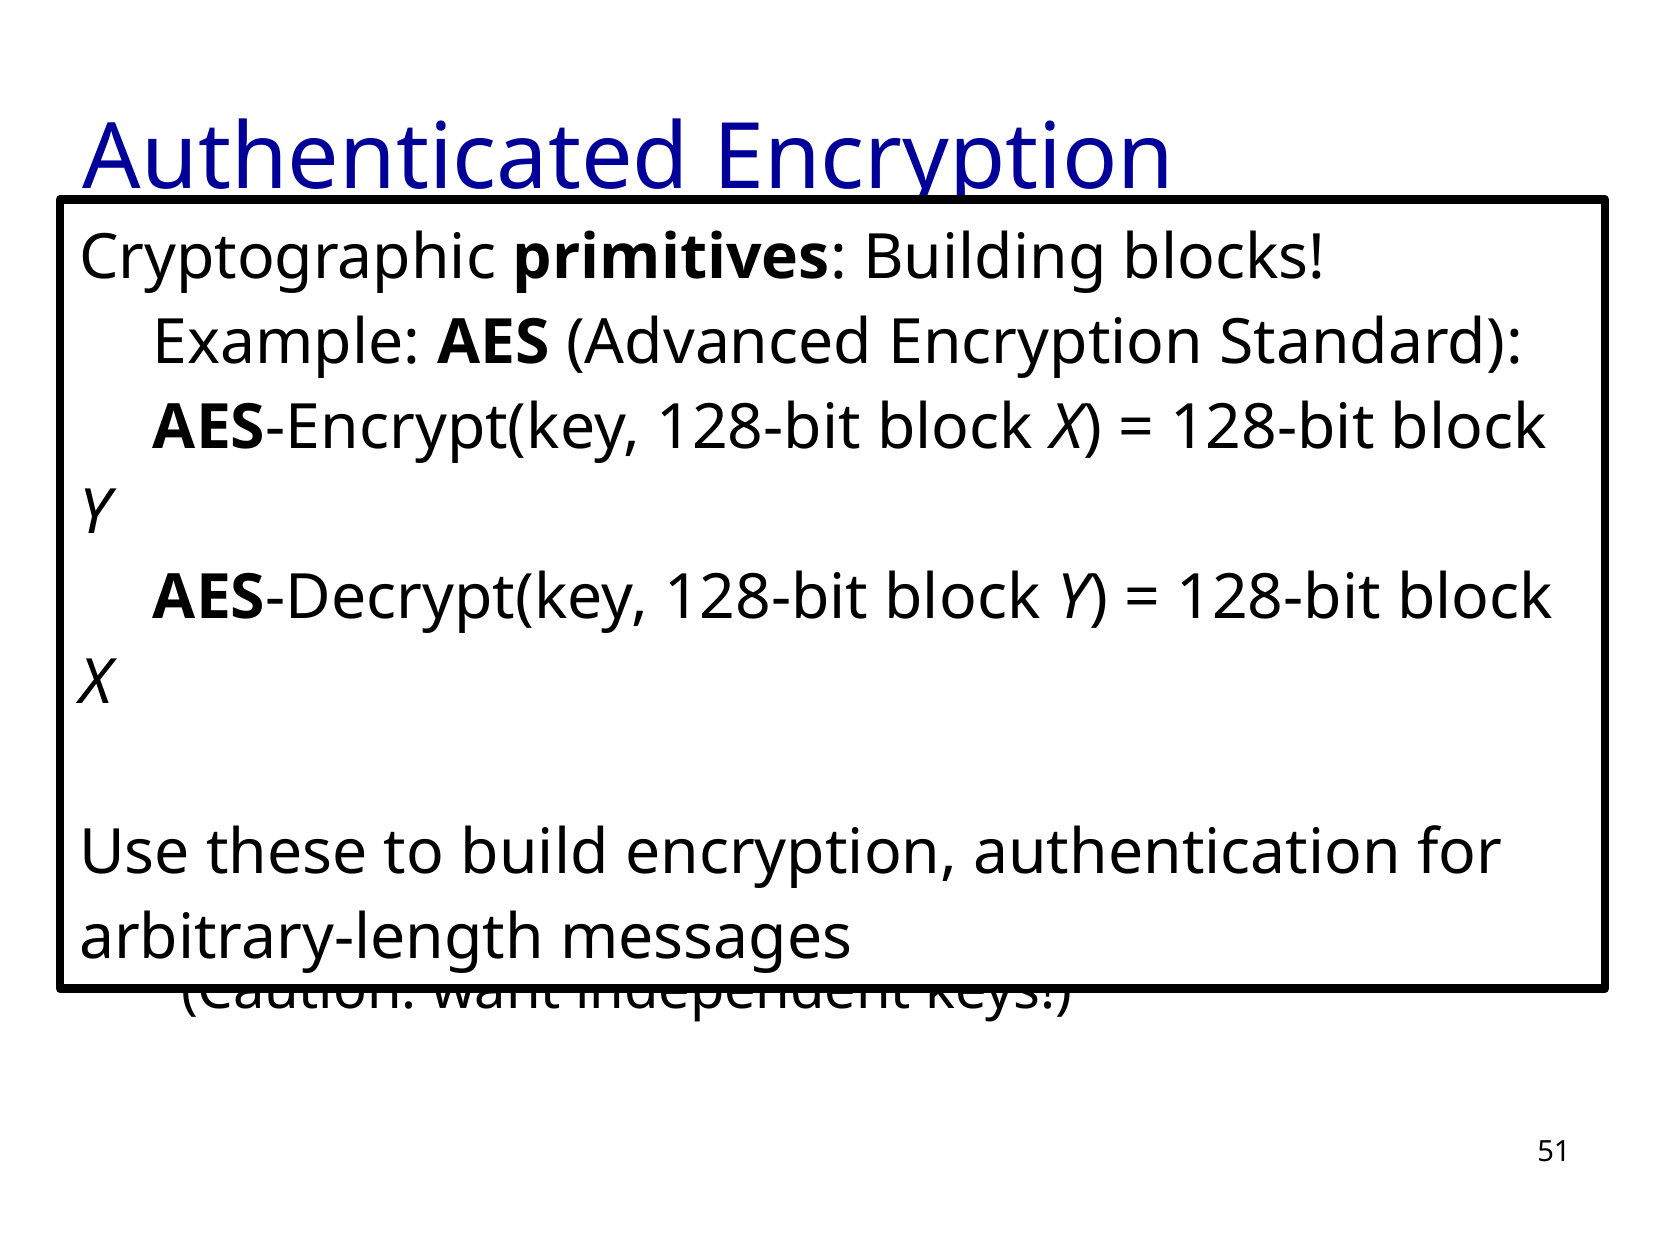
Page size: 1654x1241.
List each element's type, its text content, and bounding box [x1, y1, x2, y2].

title Authenticated Encryption [82, 49, 1571, 195]
list ciphertext, tag = EncryptThenMAC(key, message) invalid or message = ValidateThenDecrypt(key, message) Combine and encryption and MAC function AES-GCM = encryption AES-CTR + MAC AES-GMAC AES-CBC + HMAC-SHA256 (Caution: want independent keys!) [60, 993, 1571, 1096]
text_box Cryptographic primitives: Building blocks! Example: AES (Advanced Encryption Standard): AES-Encrypt(key, 128-bit block X) = 128-bit block Y AES-Decrypt(key, 128-bit block Y) = 128-bit block X Use these to build encryption, authentication for arbitrary-length messages [60, 199, 1606, 706]
